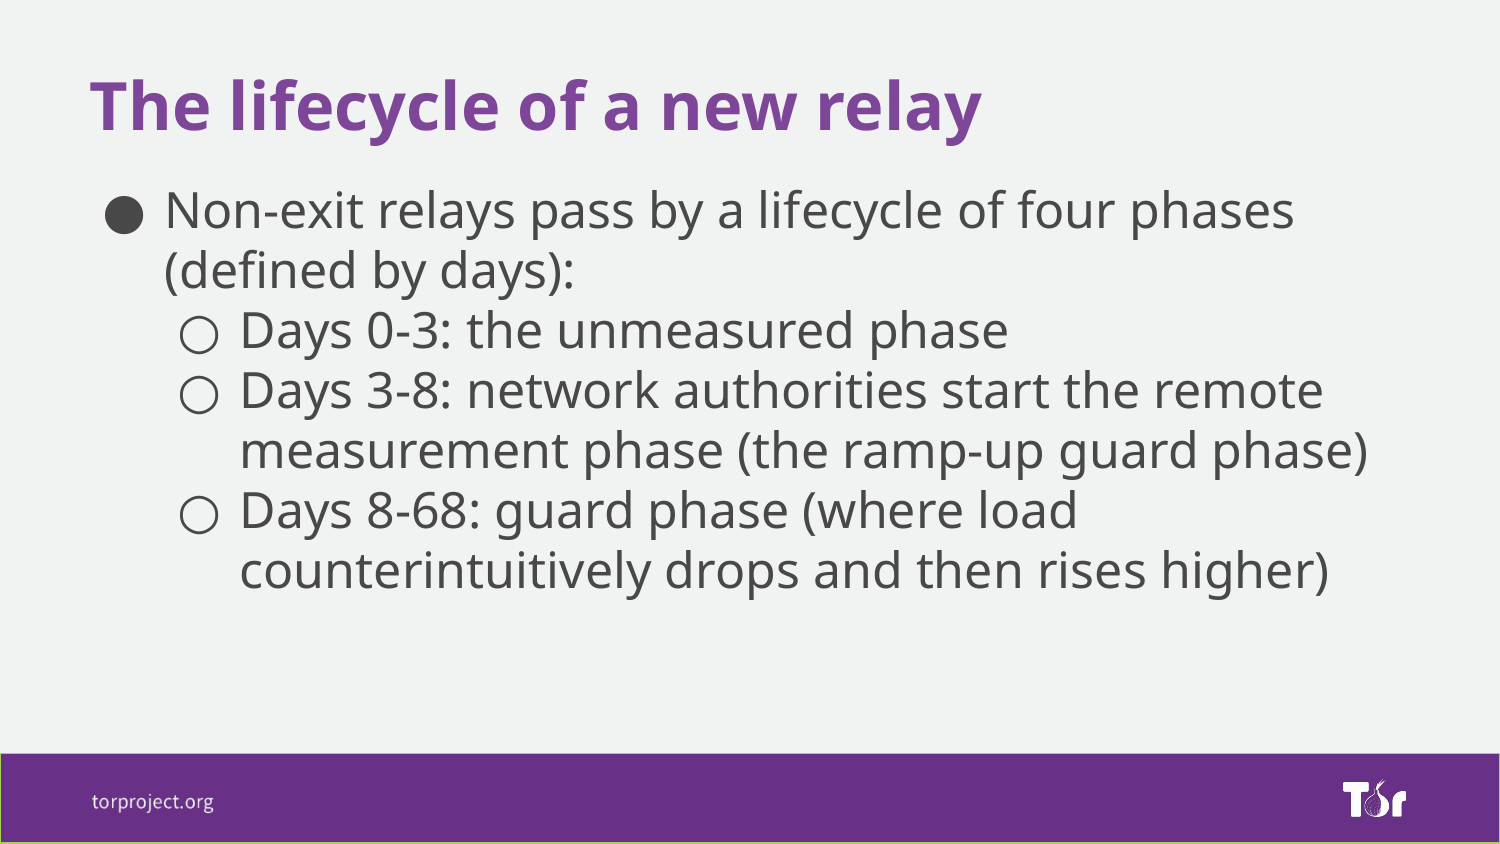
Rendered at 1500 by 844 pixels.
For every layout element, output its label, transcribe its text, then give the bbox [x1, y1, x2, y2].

text_box Non-exit relays pass by a lifecycle of four phases (defined by days): Days 0-3: the unmeasured phase Days 3-8: network authorities start the remote measurement phase (the ramp-up guard phase) Days 8-68: guard phase (where load counterintuitively drops and then rises higher) [75, 171, 1425, 728]
text_box The lifecycle of a new relay [75, 33, 1425, 171]
picture [75, 780, 604, 821]
picture [1343, 778, 1406, 817]
